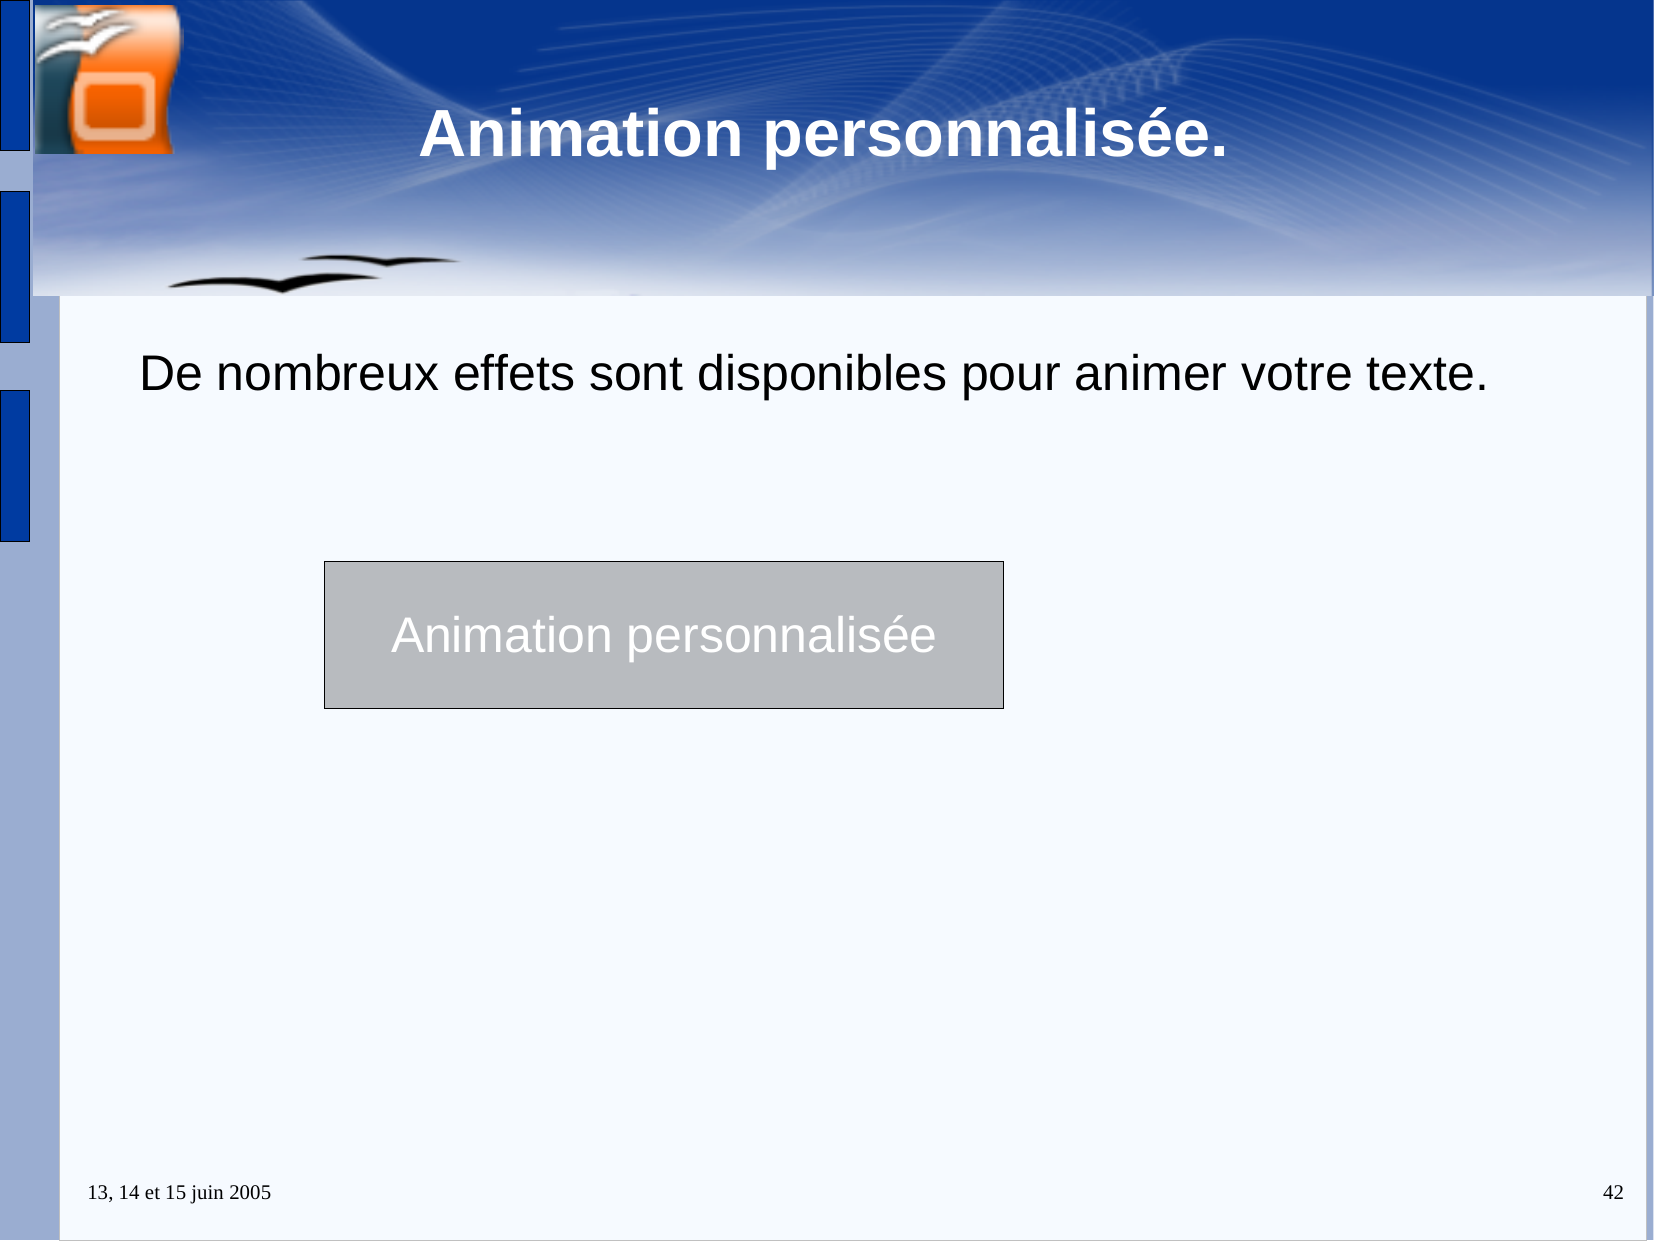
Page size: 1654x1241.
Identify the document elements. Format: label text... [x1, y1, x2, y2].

text_box Animation personnalisée [324, 561, 1004, 709]
list De nombreux effets sont disponibles pour animer votre texte. [121, 344, 1534, 1127]
title Animation personnalisée. [118, 29, 1531, 237]
picture [33, 0, 1654, 296]
